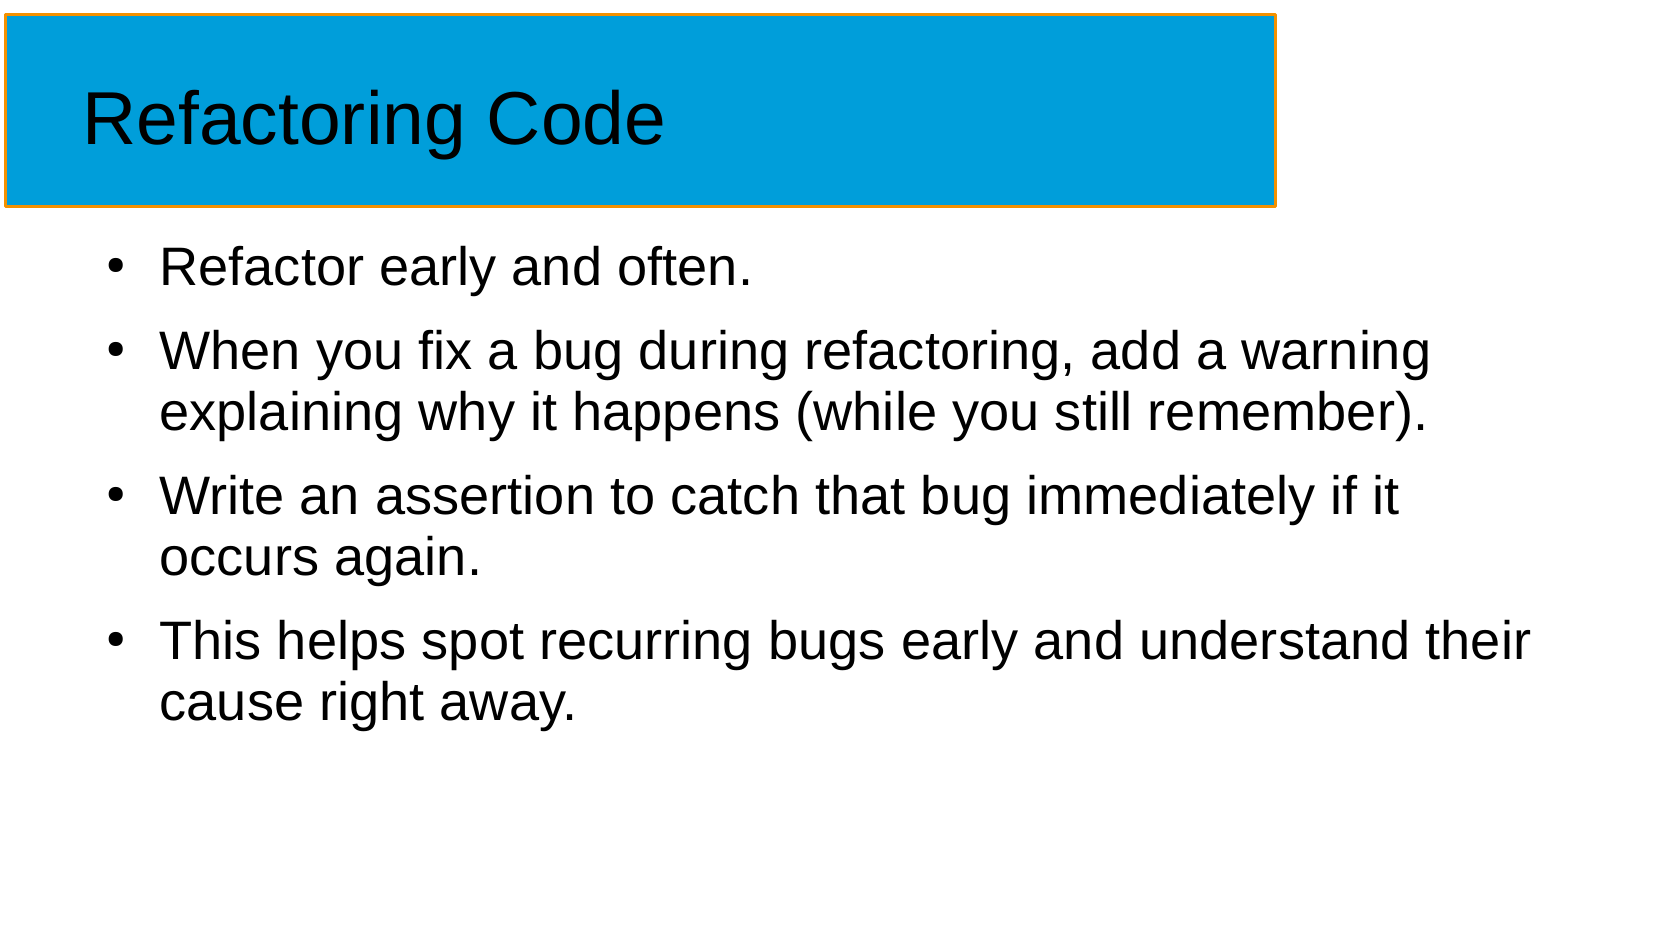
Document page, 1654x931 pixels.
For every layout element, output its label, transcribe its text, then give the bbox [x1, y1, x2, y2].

list Refactor early and often. When you fix a bug during refactoring, add a warning explaining why it happens (while you still remember). Write an assertion to catch that bug immediately if it occurs again. This helps spot recurring bugs early and understand their cause right away. [88, 236, 1565, 798]
title Refactoring Code [82, 44, 1235, 192]
